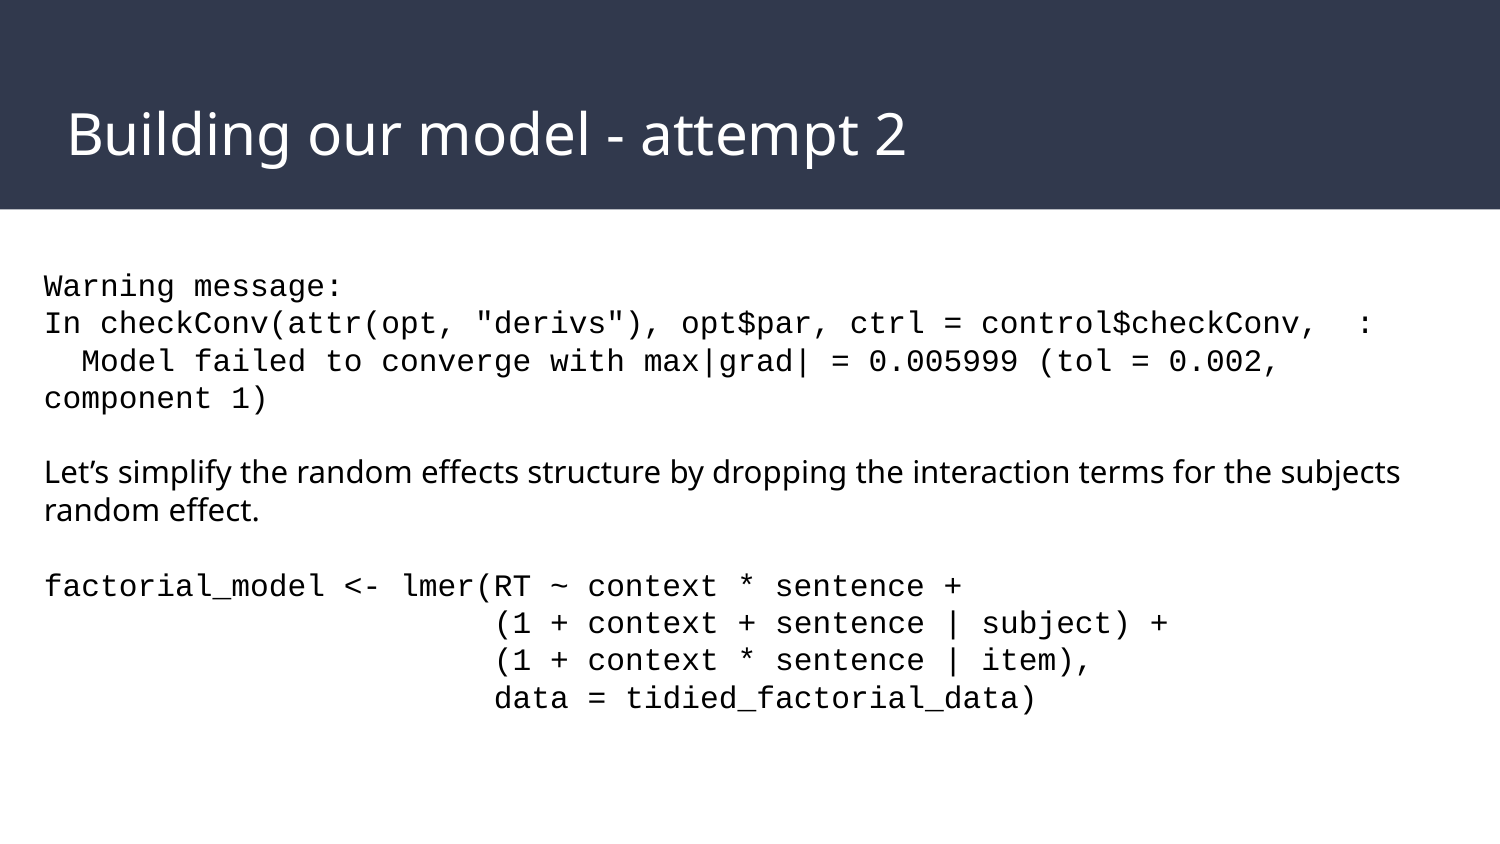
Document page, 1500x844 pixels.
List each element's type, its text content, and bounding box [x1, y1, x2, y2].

title Building our model - attempt 2 [51, 82, 1449, 185]
text_box Warning message: In checkConv(attr(opt, "derivs"), opt$par, ctrl = control$checkConv, : Model failed to converge with max|grad| = 0.005999 (tol = 0.002, component 1) Let’s simplify the random effects structure by dropping the interaction terms for the subjects random effect. factorial_model <- lmer(RT ~ context * sentence + (1 + context + sentence | subject) + (1 + context * sentence | item), data = tidied_factorial_data) [28, 250, 1482, 810]
